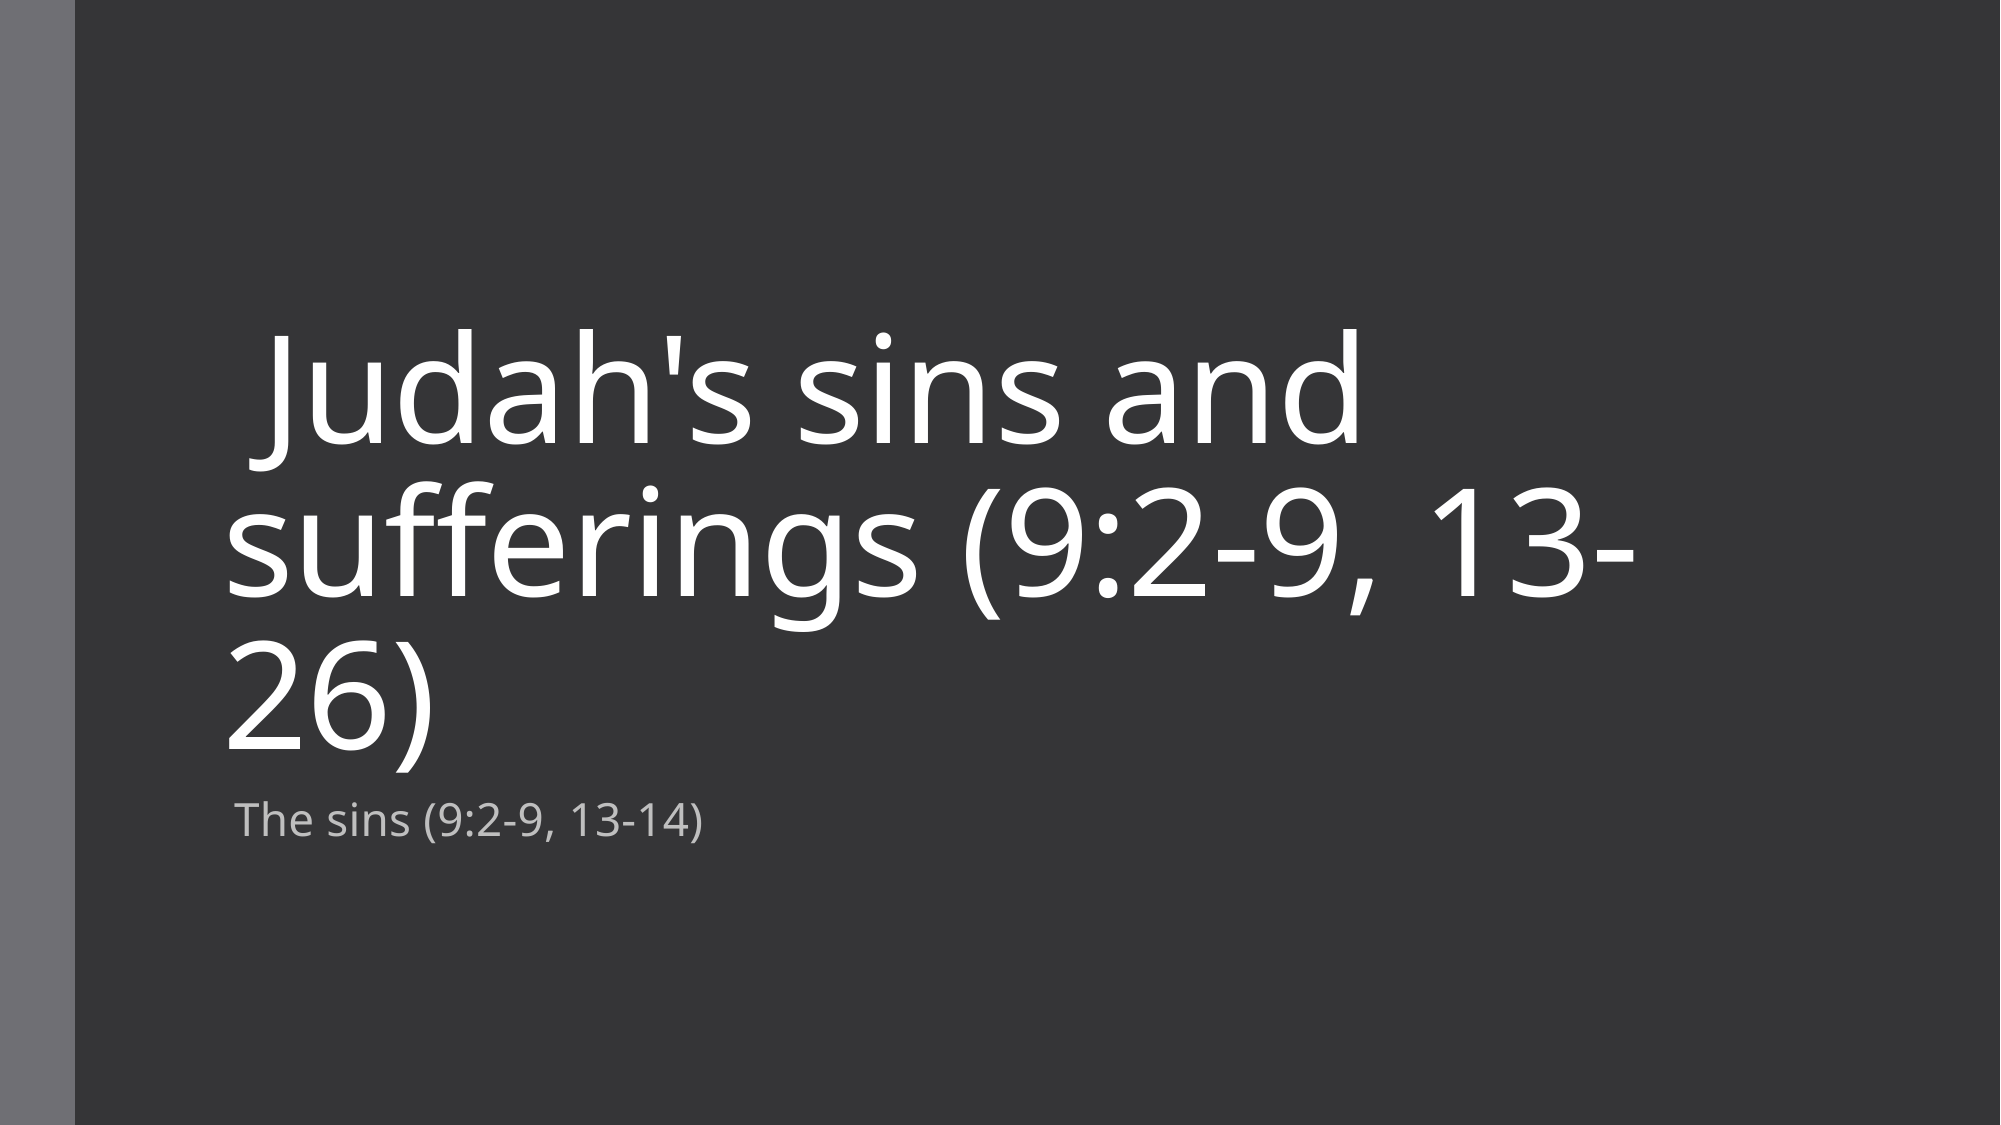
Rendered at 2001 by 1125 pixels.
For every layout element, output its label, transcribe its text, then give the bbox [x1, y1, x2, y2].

subtitle The sins (9:2-9, 13-14) [206, 787, 1752, 1066]
title Judah's sins and sufferings (9:2-9, 13-26) [206, 124, 1752, 787]
